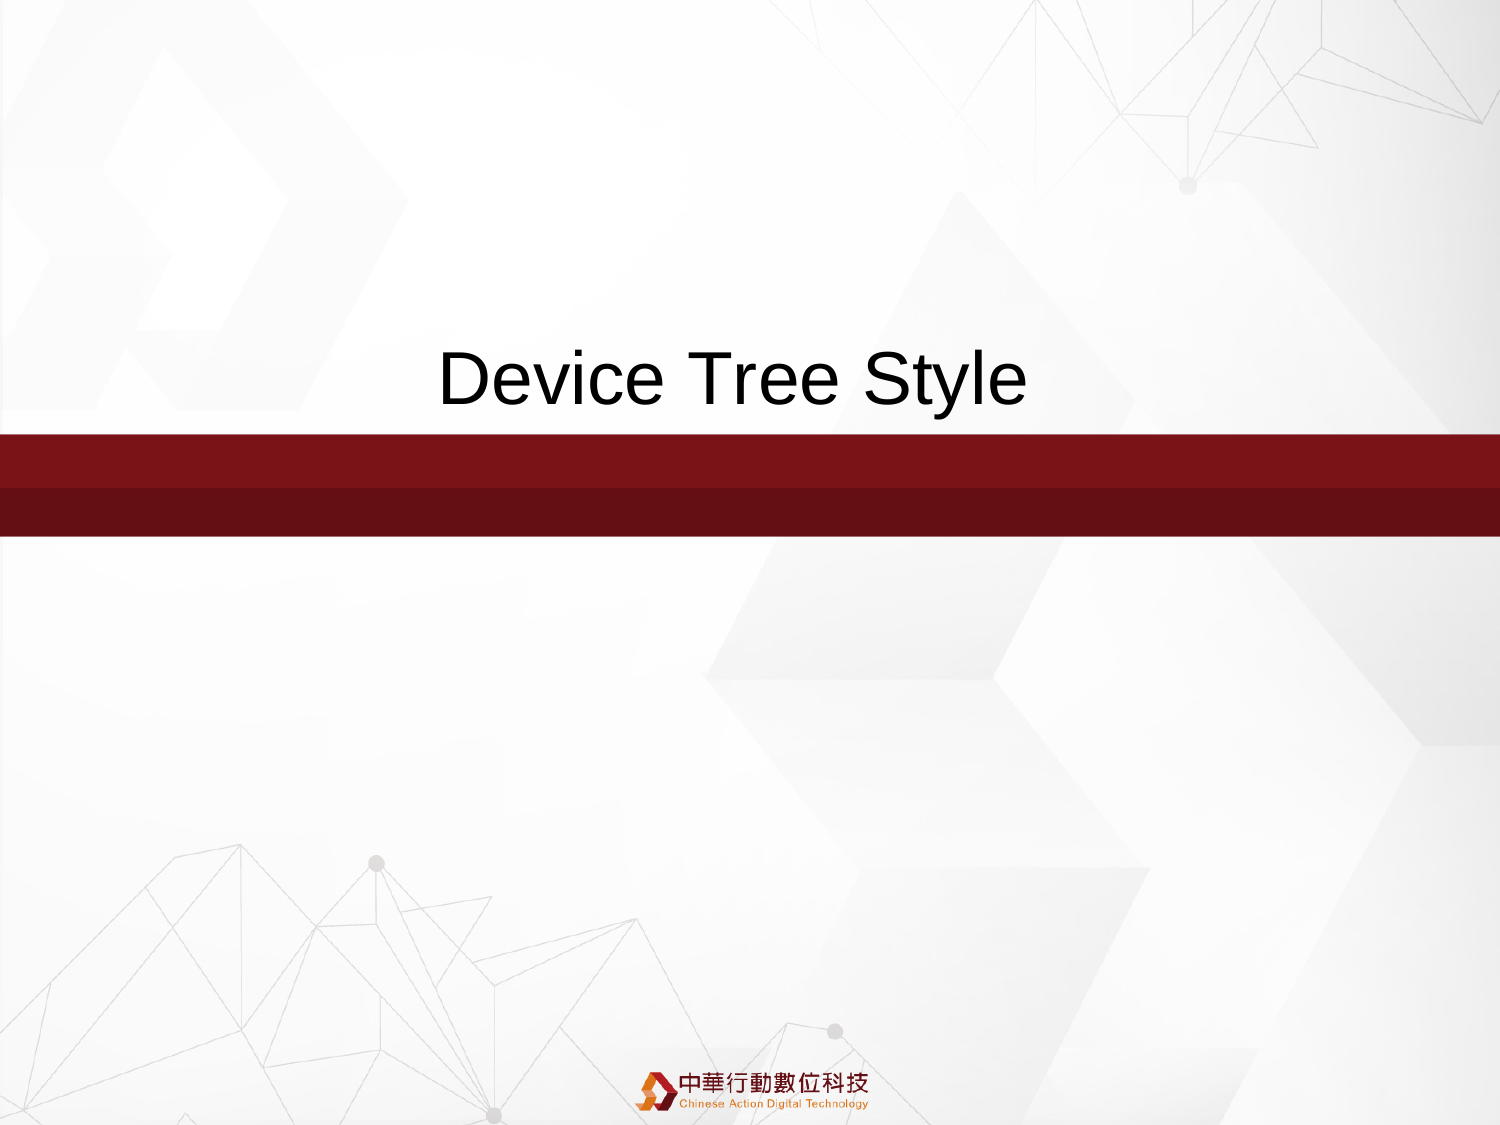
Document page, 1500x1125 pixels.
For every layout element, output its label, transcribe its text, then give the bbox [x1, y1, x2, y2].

title Device Tree Style [45, 322, 1396, 511]
picture [0, 0, 1500, 1125]
